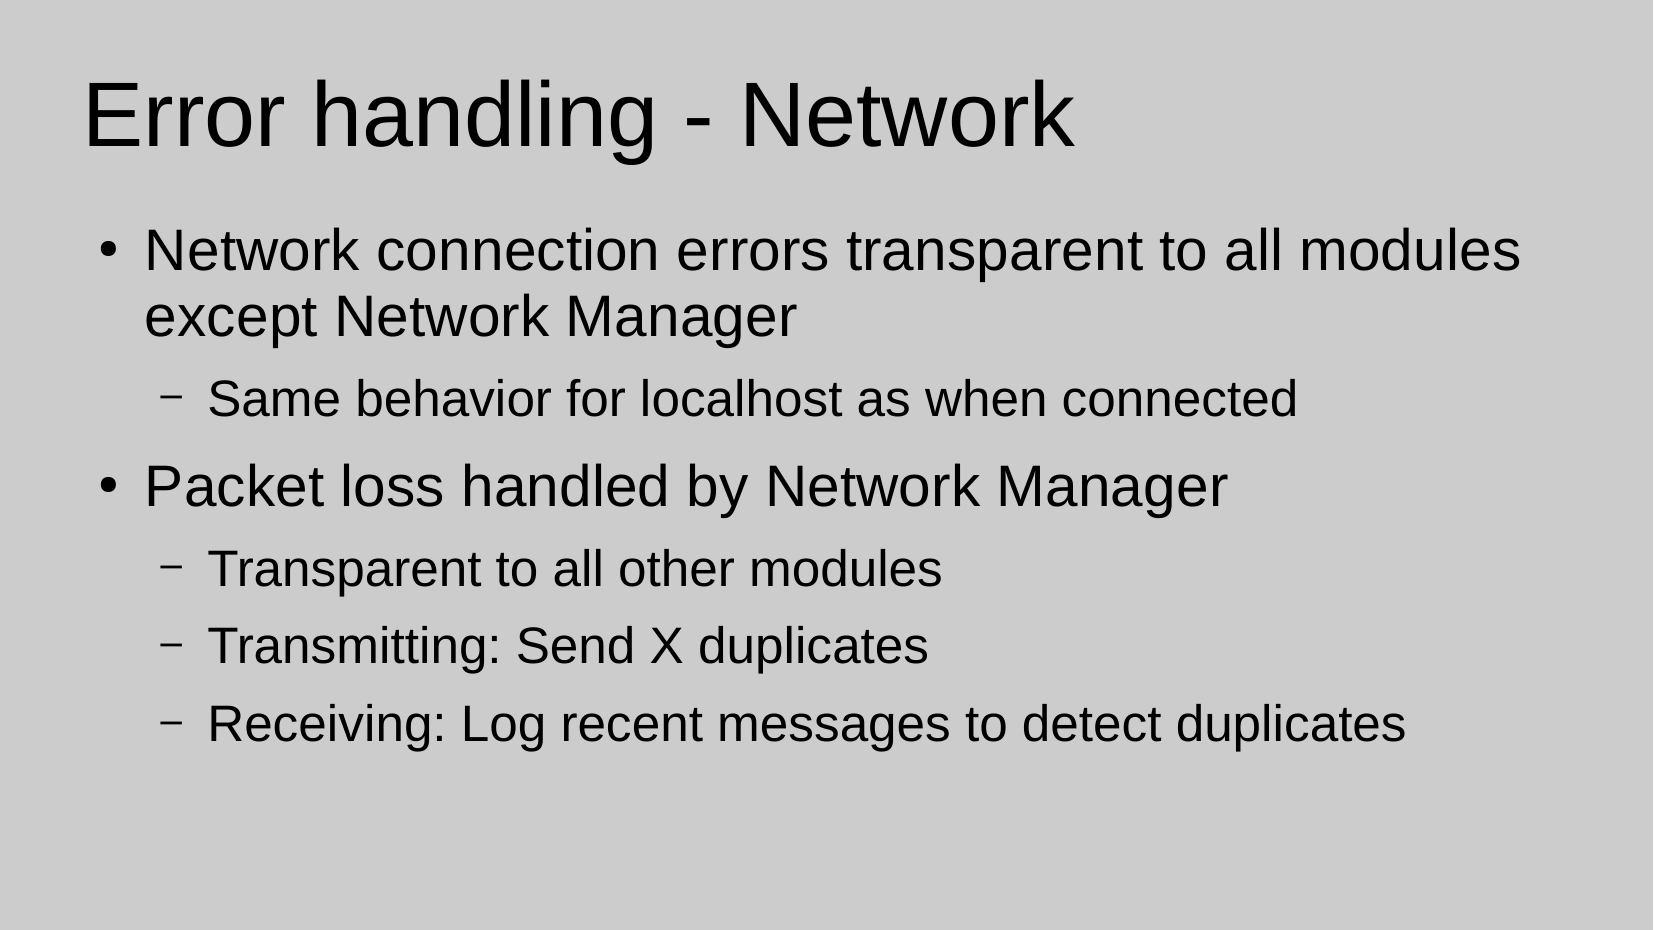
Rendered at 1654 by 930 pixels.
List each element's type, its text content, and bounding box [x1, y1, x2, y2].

title Error handling - Network [82, 37, 1571, 193]
list Network connection errors transparent to all modules except Network Manager Same behavior for localhost as when connected Packet loss handled by Network Manager Transparent to all other modules Transmitting: Send X duplicates Receiving: Log recent messages to detect duplicates [82, 217, 1571, 757]
